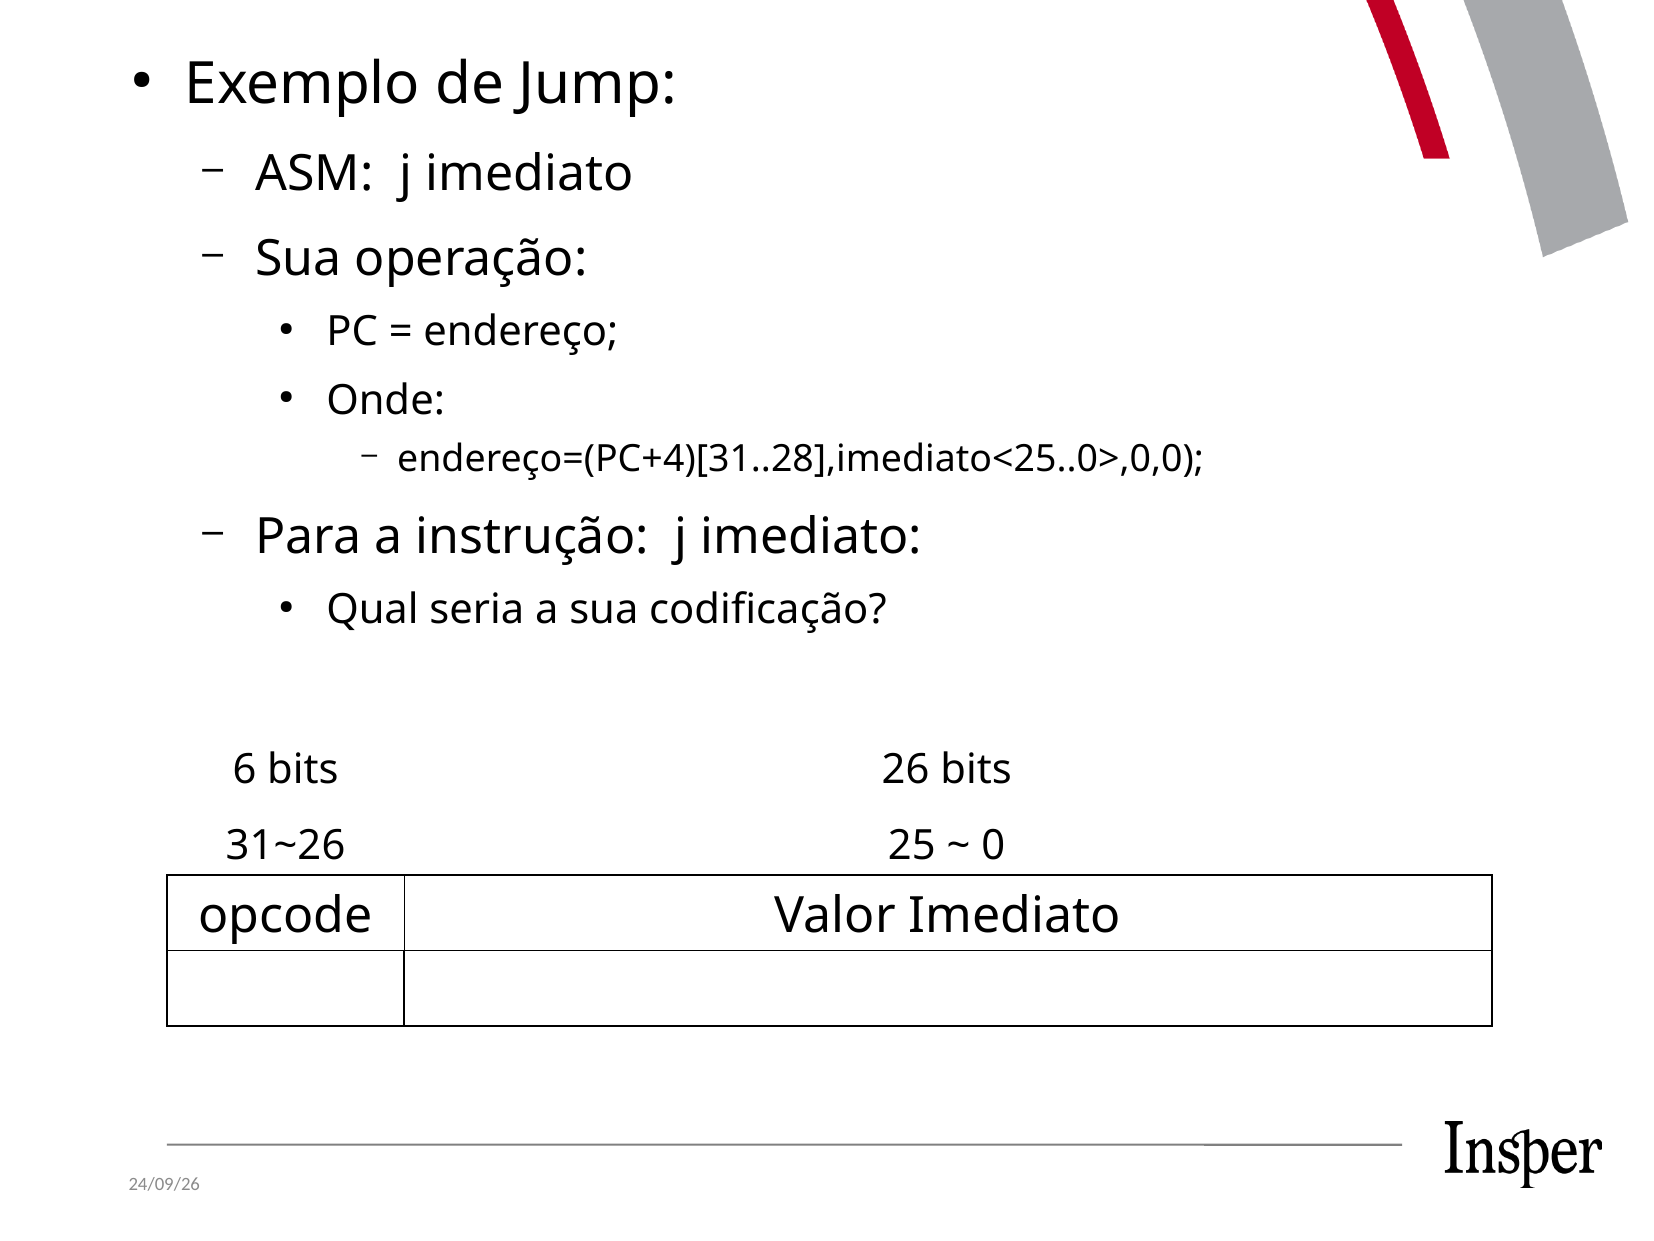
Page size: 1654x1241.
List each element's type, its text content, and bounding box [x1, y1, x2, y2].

text_box Valor Imediato [404, 875, 1492, 951]
text_box 6 bits 31~26 [166, 734, 405, 876]
list Exemplo de Jump: ASM: j imediato Sua operação: PC = endereço; Onde: endereço=(PC+4)[31..28],imediato<25..0>,0,0); Para a instrução: j imediato: Qual seria a sua codificação? [113, 53, 1540, 1134]
text_box opcode [166, 876, 404, 951]
text_box 26 bits 25 ~ 0 [406, 734, 1488, 875]
